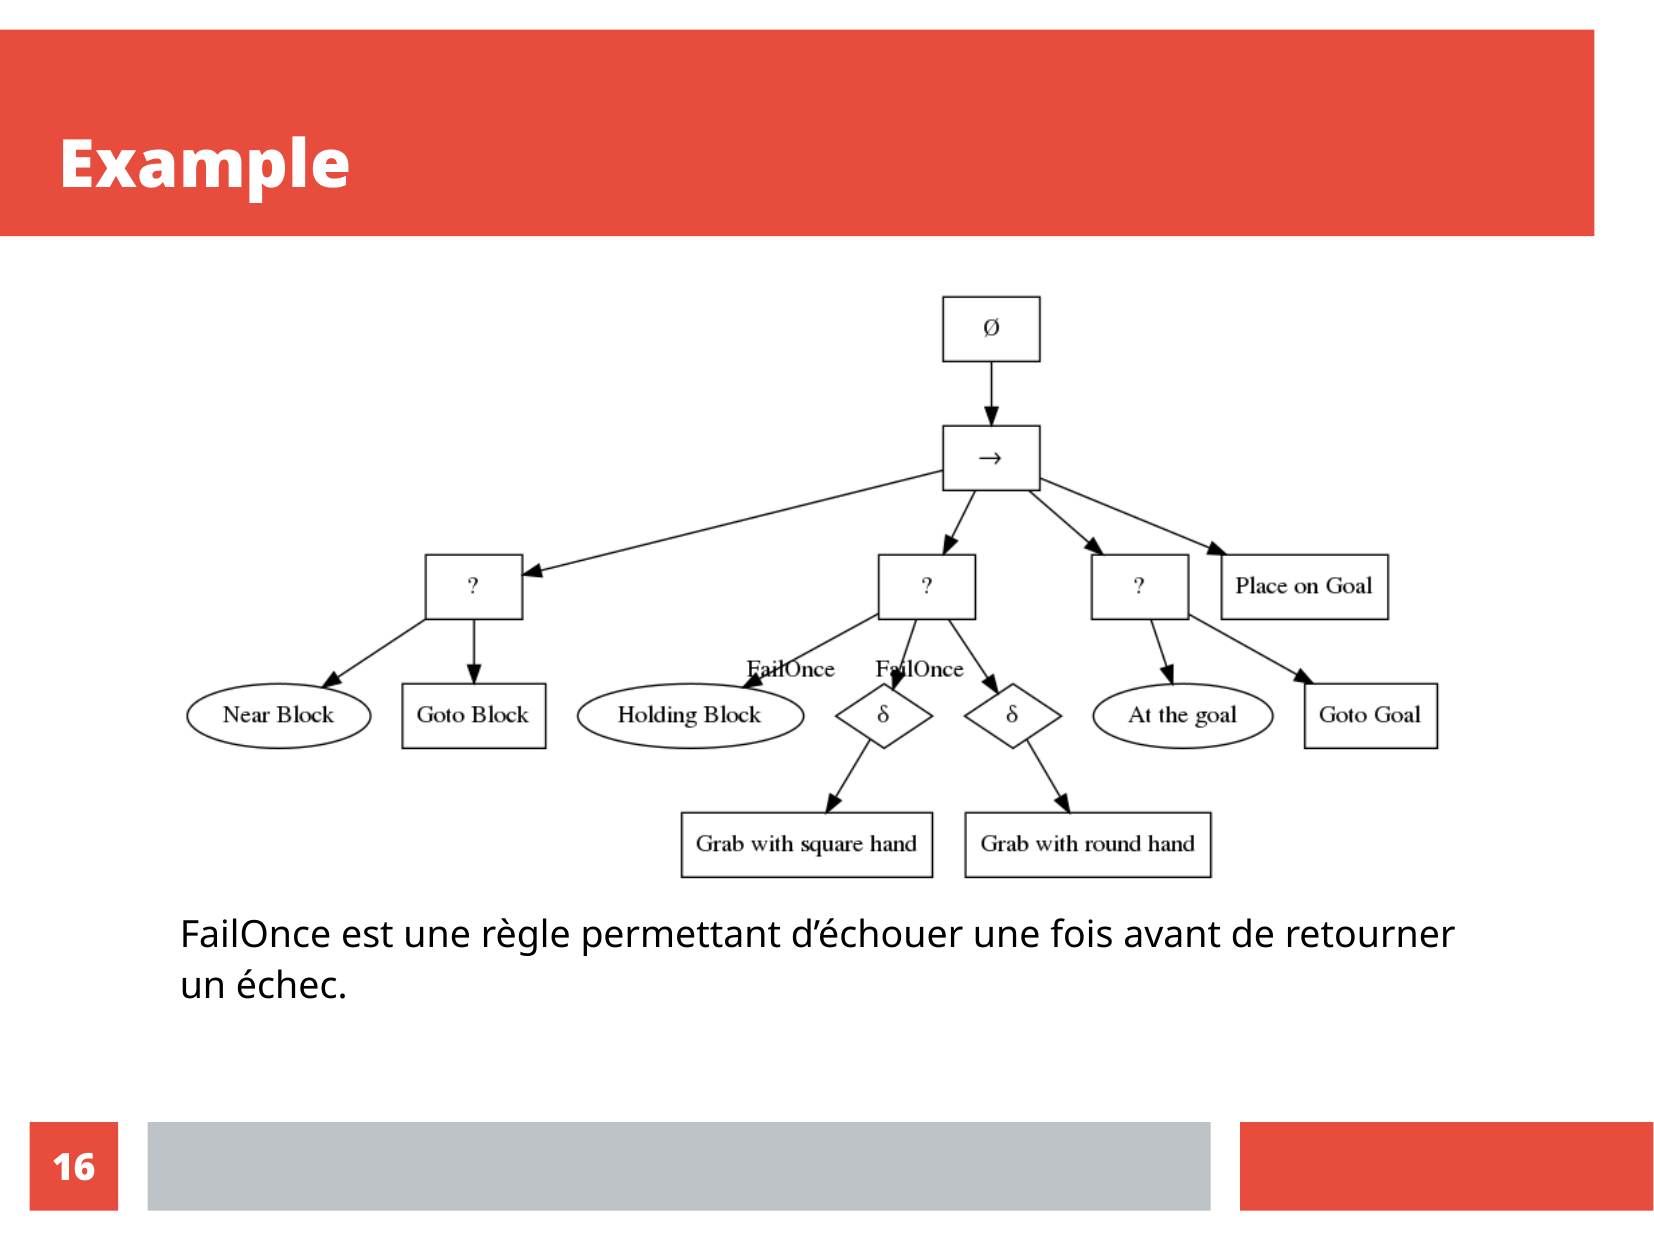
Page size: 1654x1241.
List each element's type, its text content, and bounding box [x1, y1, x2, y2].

picture [180, 290, 1445, 886]
title Example [59, 59, 1595, 207]
text_box FailOnce est une règle permettant d’échouer une fois avant de retourner un échec. [165, 900, 1486, 1002]
